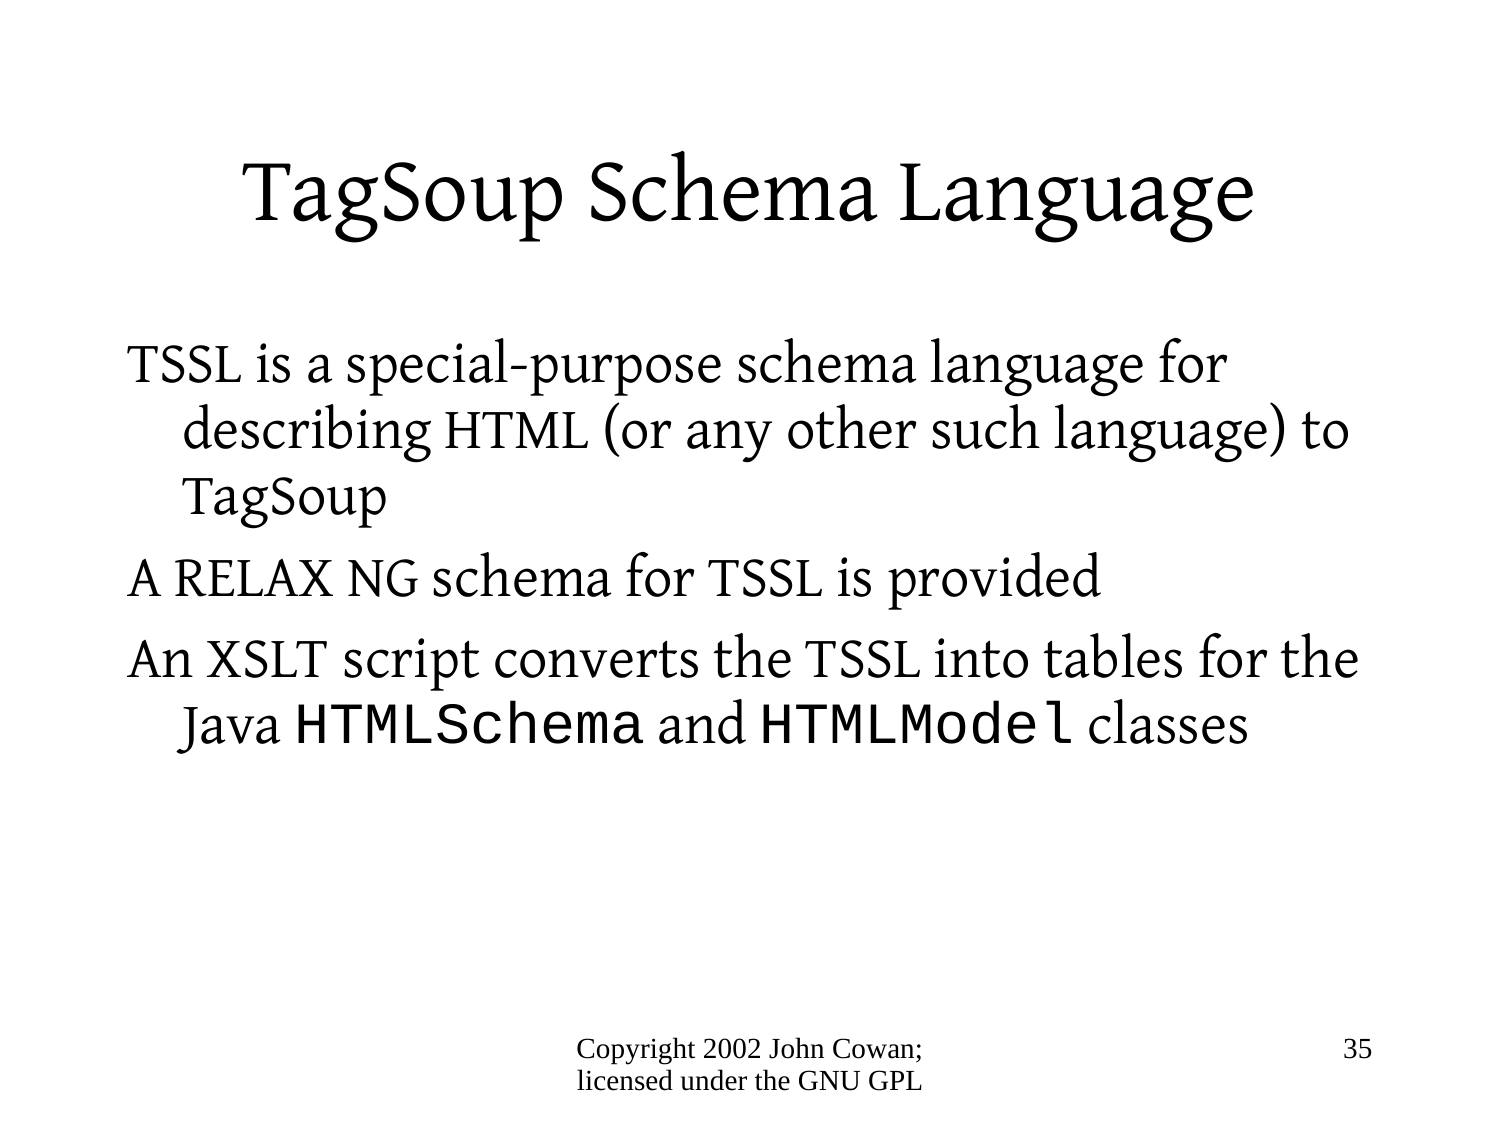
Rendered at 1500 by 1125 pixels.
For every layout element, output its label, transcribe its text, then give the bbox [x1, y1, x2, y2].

list TSSL is a special-purpose schema language for describing HTML (or any other such language) to TagSoup A RELAX NG schema for TSSL is provided An XSLT script converts the TSSL into tables for the Java HTMLSchema and HTMLModel classes [112, 324, 1388, 1023]
text_box Copyright 2002 John Cowan; licensed under the GNU GPL [512, 1025, 988, 1107]
title TagSoup Schema Language [112, 99, 1388, 288]
text_box 35 [1074, 1025, 1388, 1074]
